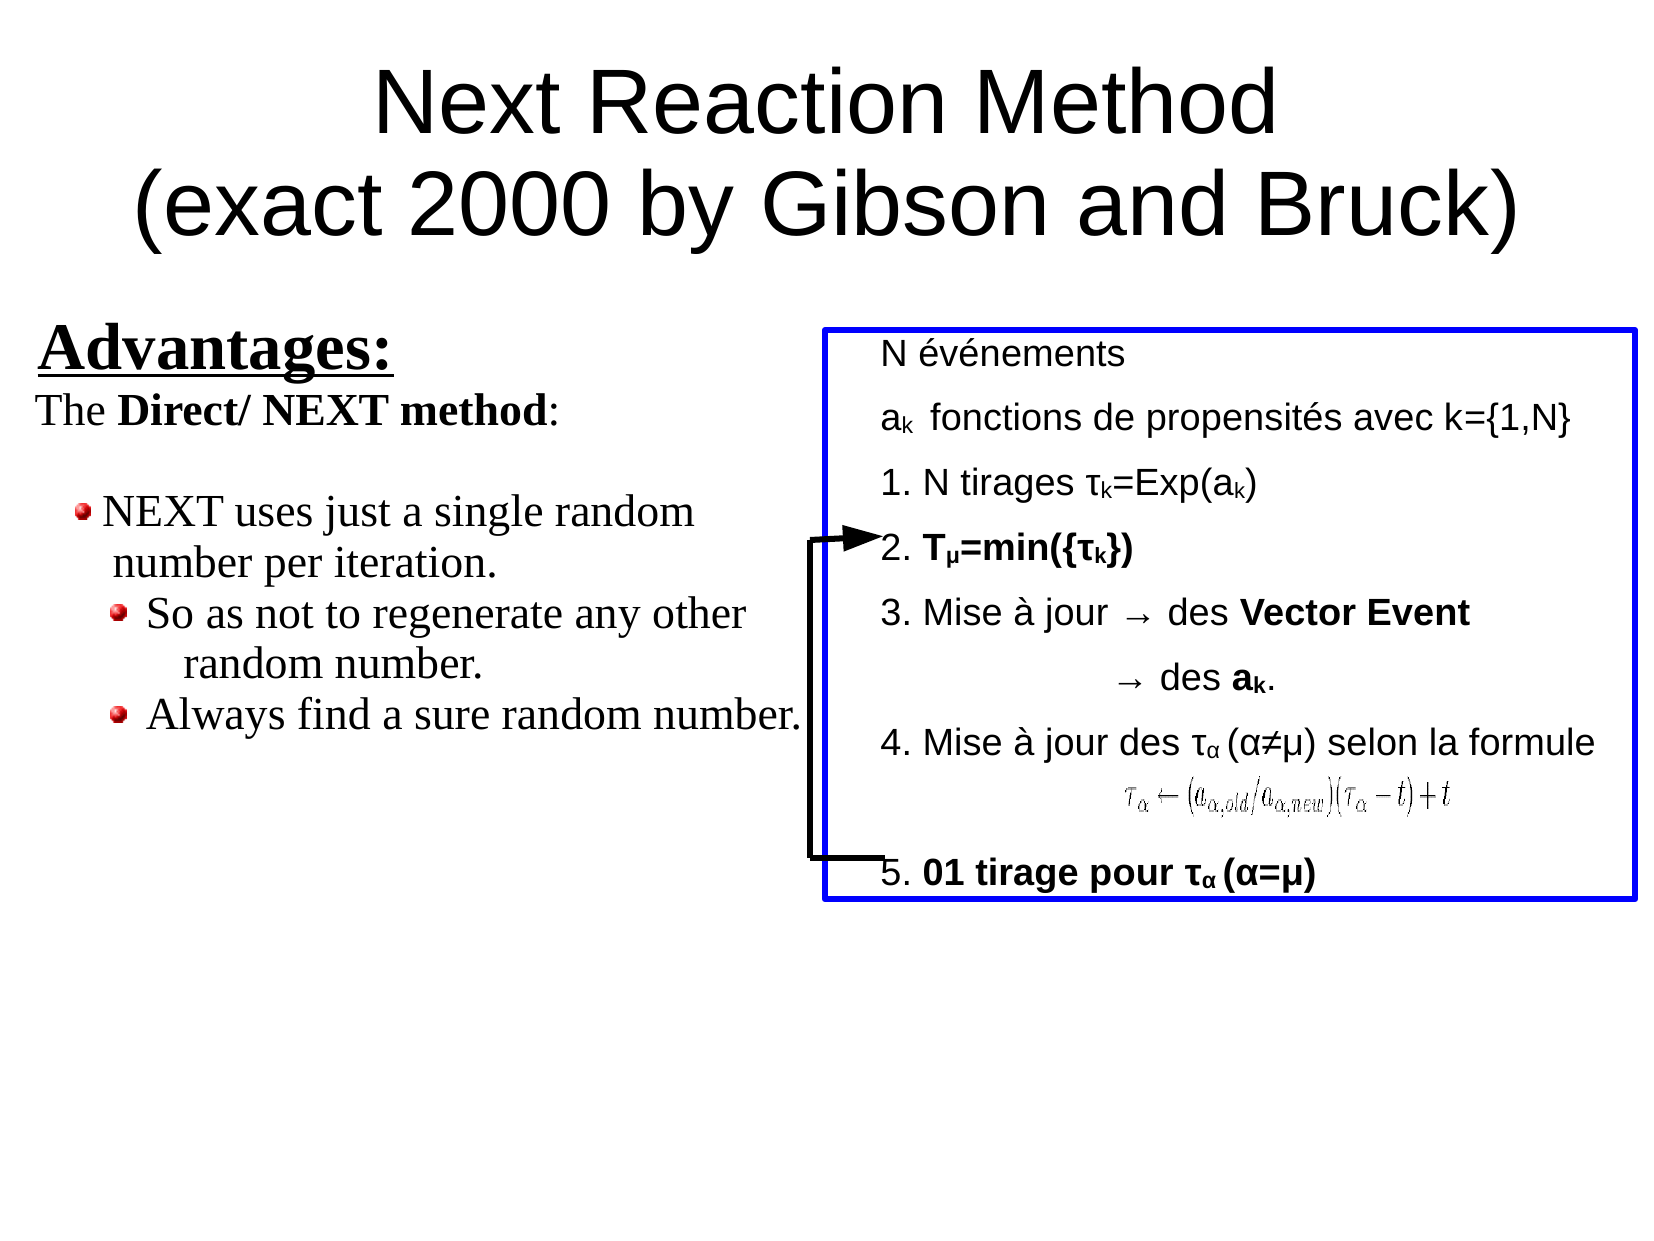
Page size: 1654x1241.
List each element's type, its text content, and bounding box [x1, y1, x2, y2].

subtitle Advantages: The Direct/ NEXT method: NEXT uses just a single random number per iteration. So as not to regenerate any other random number. Always find a sure random number. [0, 310, 841, 740]
title Next Reaction Method (exact 2000 by Gibson and Bruck) [82, 49, 1571, 257]
picture [1125, 767, 1467, 826]
list N événements ak fonctions de propensités avec k={1,N} 1. N tirages τk=Exp(ak) 2. Tμ=min({τk}) 3. Mise à jour → des Vector Event → des ak. 4. Mise à jour des τα (α≠μ) selon la formule 5. 01 tirage pour τα (α=μ) [825, 330, 1636, 900]
